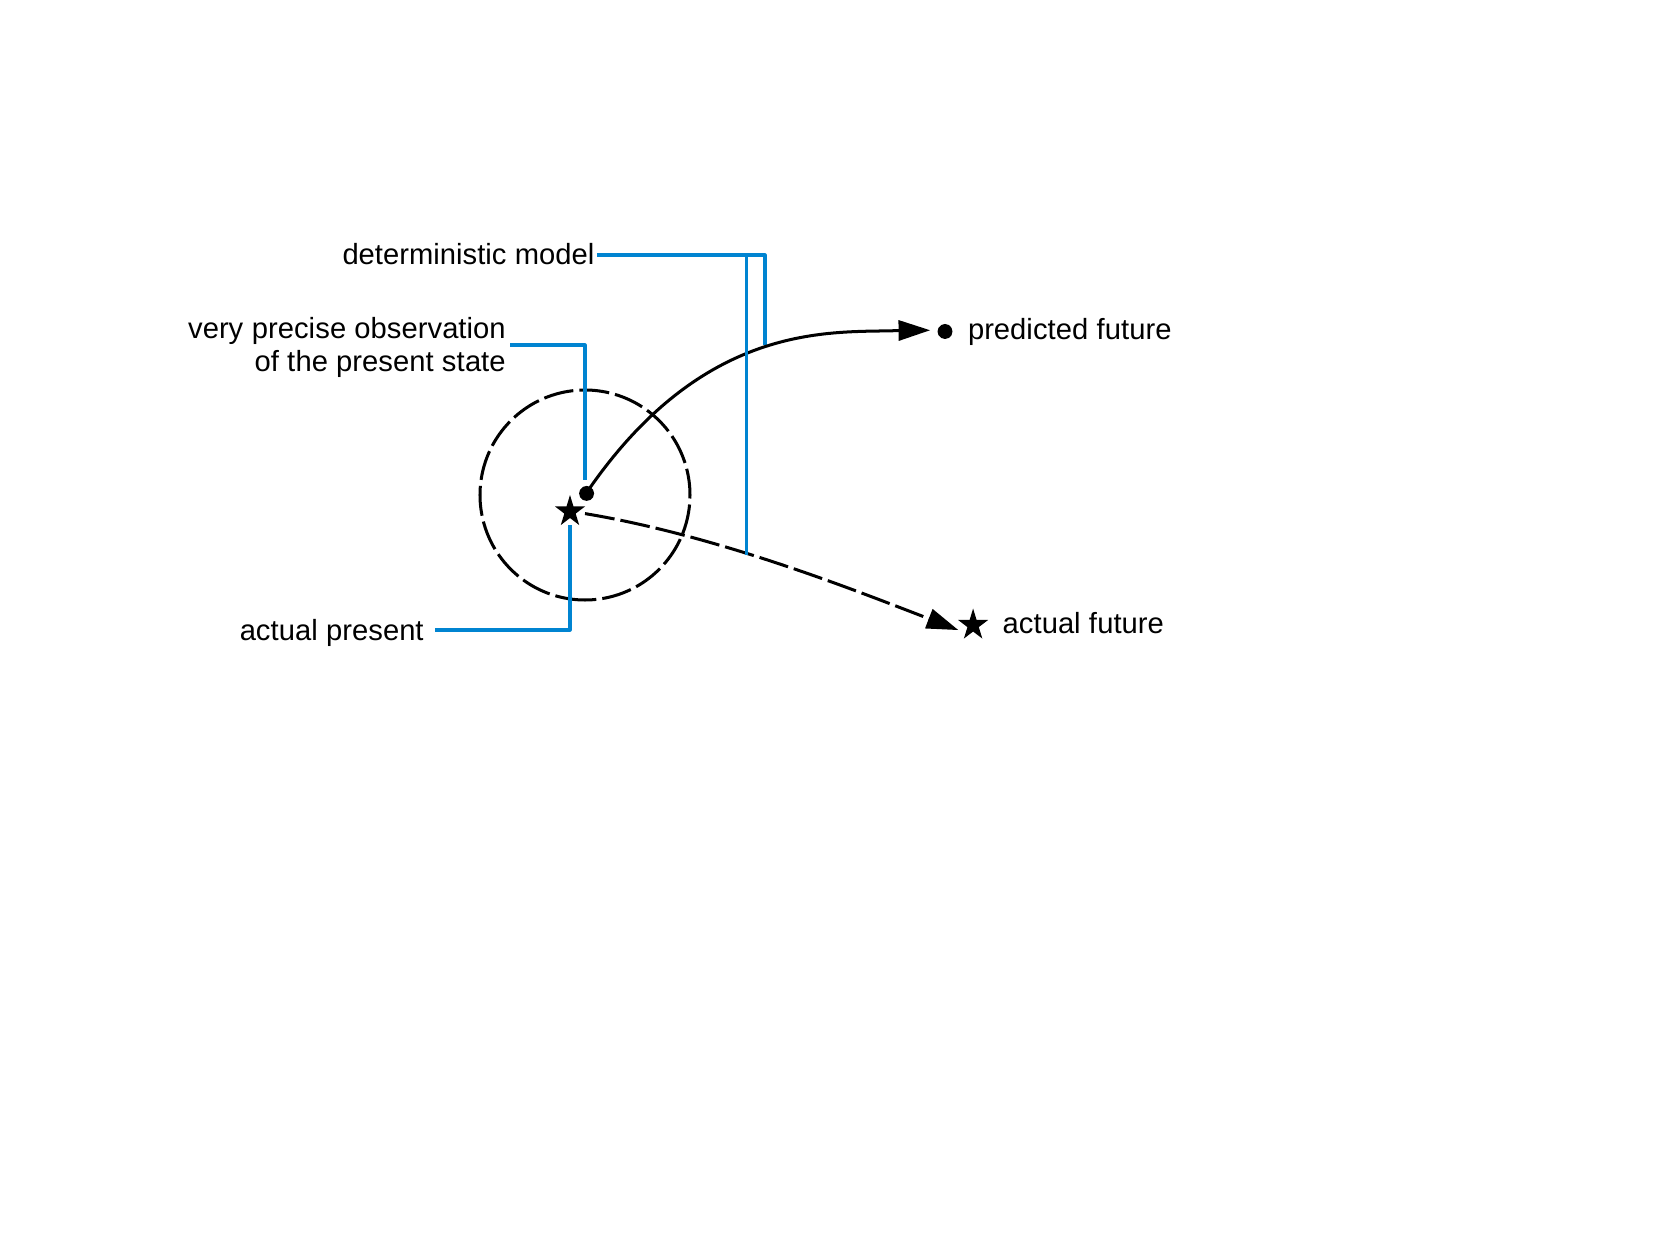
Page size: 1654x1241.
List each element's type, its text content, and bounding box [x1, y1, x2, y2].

text_box [958, 608, 987, 639]
text_box [579, 485, 595, 501]
text_box [937, 323, 953, 339]
text_box actual present [225, 606, 451, 655]
text_box actual future [987, 600, 1186, 648]
text_box very precise observation of the present state [173, 304, 520, 385]
text_box [555, 495, 586, 526]
text_box predicted future [953, 305, 1193, 354]
text_box deterministic model [327, 230, 613, 279]
